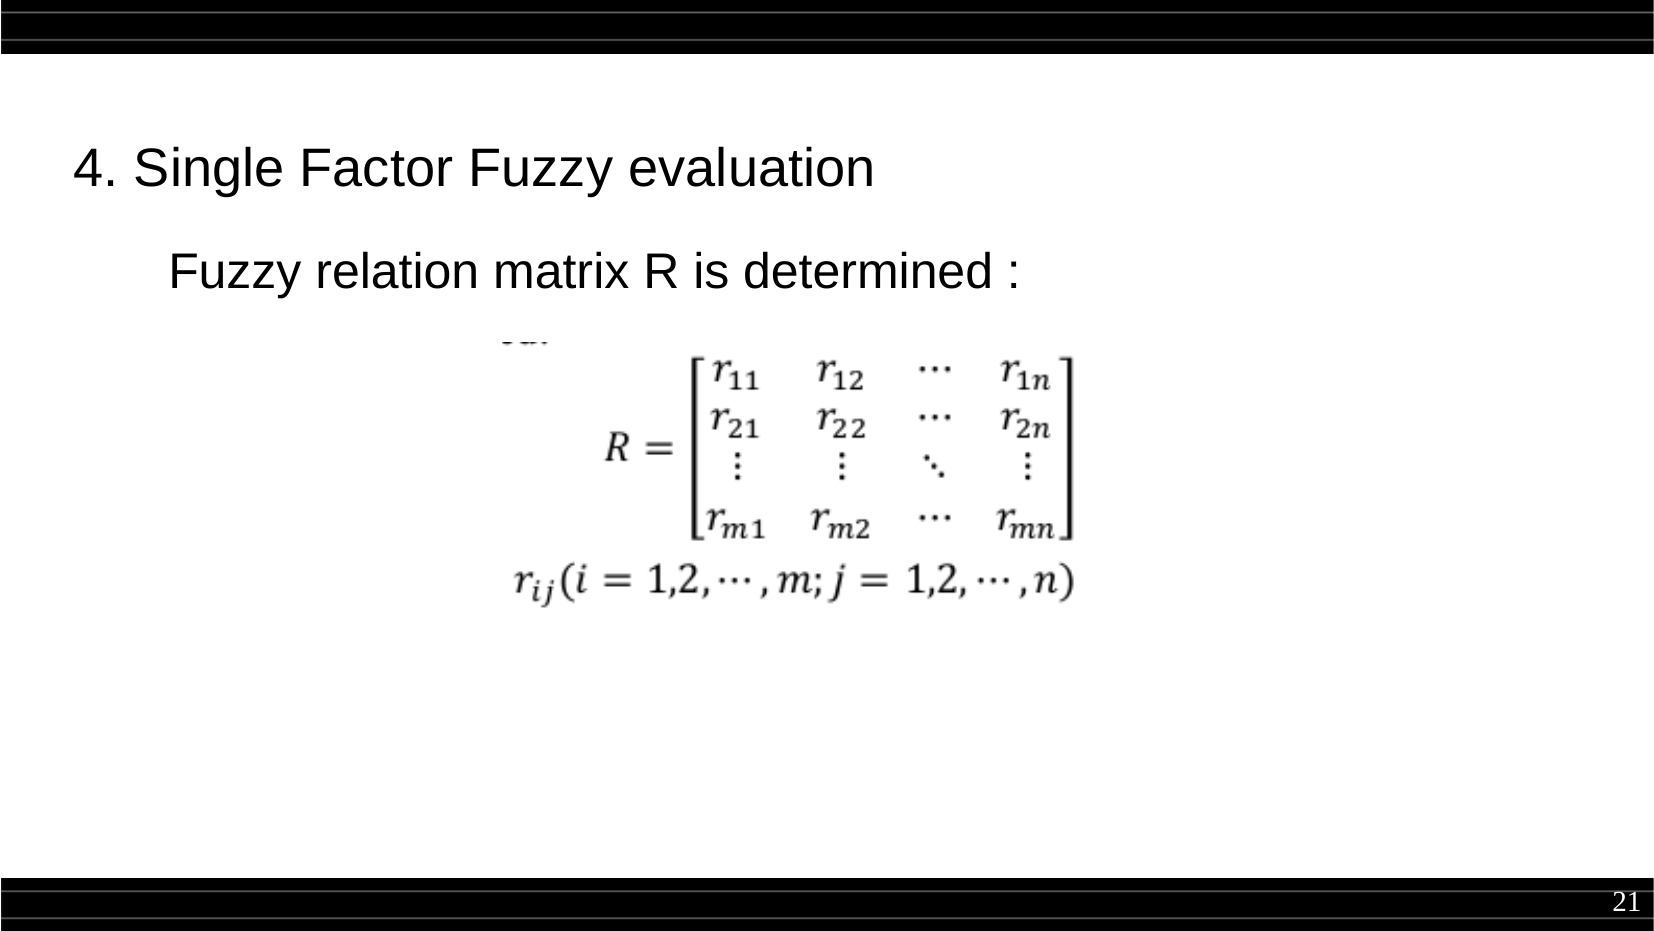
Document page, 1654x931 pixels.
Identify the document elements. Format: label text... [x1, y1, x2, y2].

text_box Single Factor Fuzzy evaluation [59, 129, 892, 206]
picture [1, 878, 1654, 931]
picture [1, 0, 1654, 54]
text_box Fuzzy relation matrix R is determined : [153, 236, 1037, 307]
picture [502, 342, 1099, 612]
